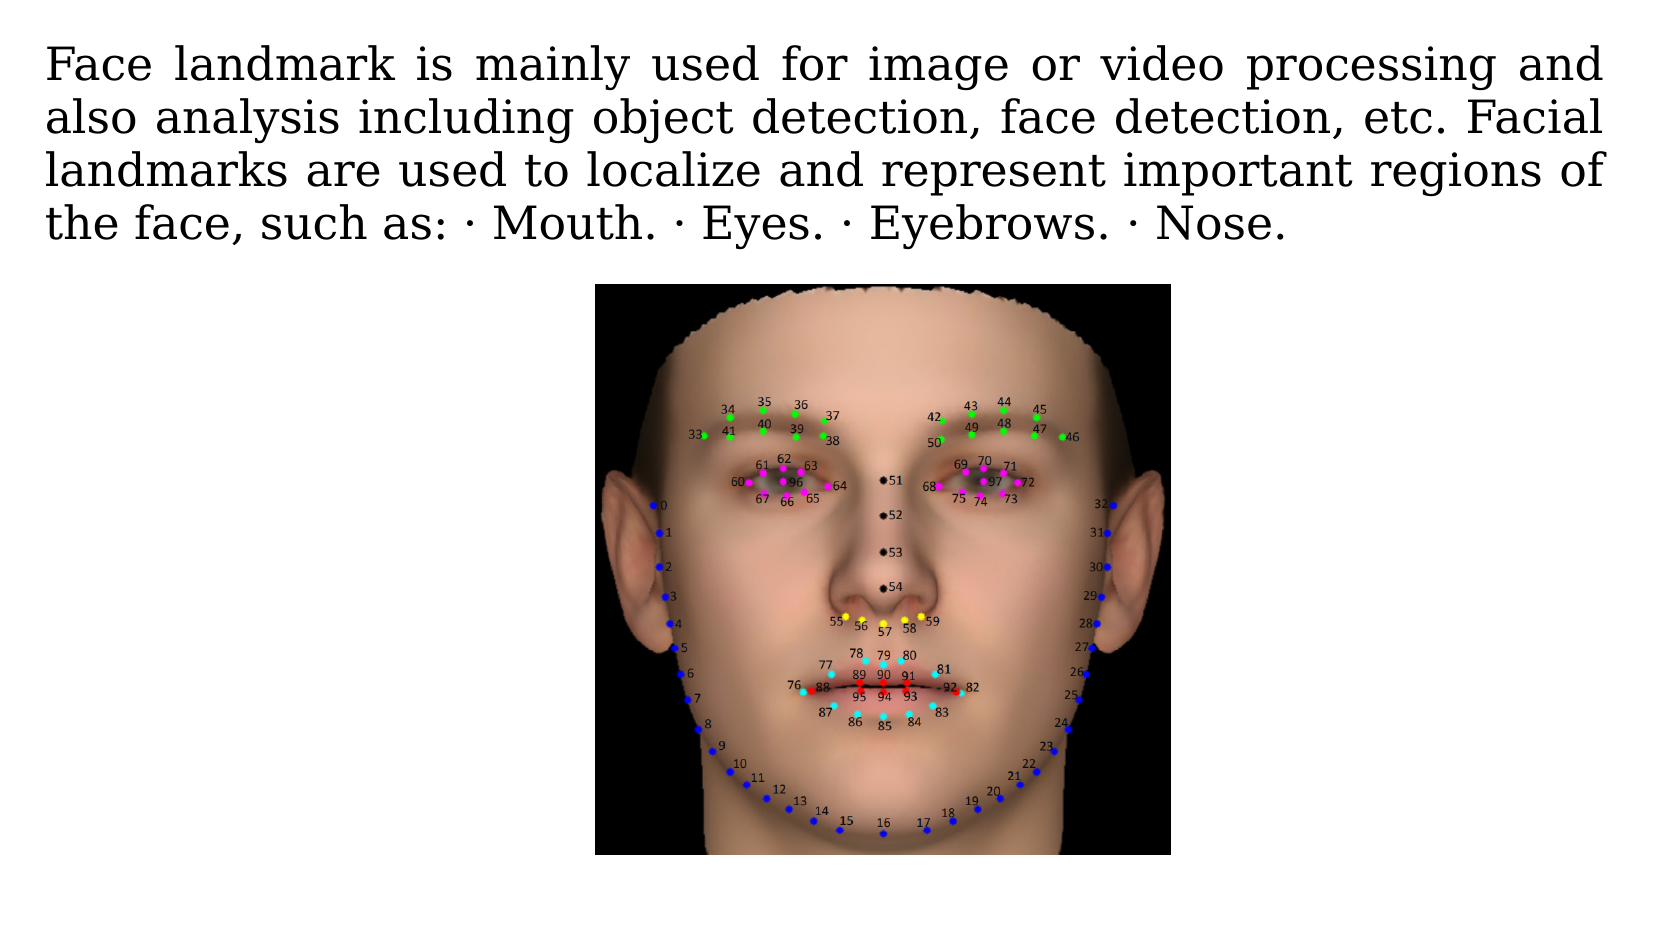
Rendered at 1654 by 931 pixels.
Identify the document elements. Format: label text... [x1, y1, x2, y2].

picture [595, 284, 1171, 856]
text_box Face landmark is mainly used for image or video processing and also analysis including object detection, face detection, etc. Facial landmarks are used to localize and represent important regions of the face, such as: · Mouth. · Eyes. · Eyebrows. · Nose. [30, 30, 1621, 286]
